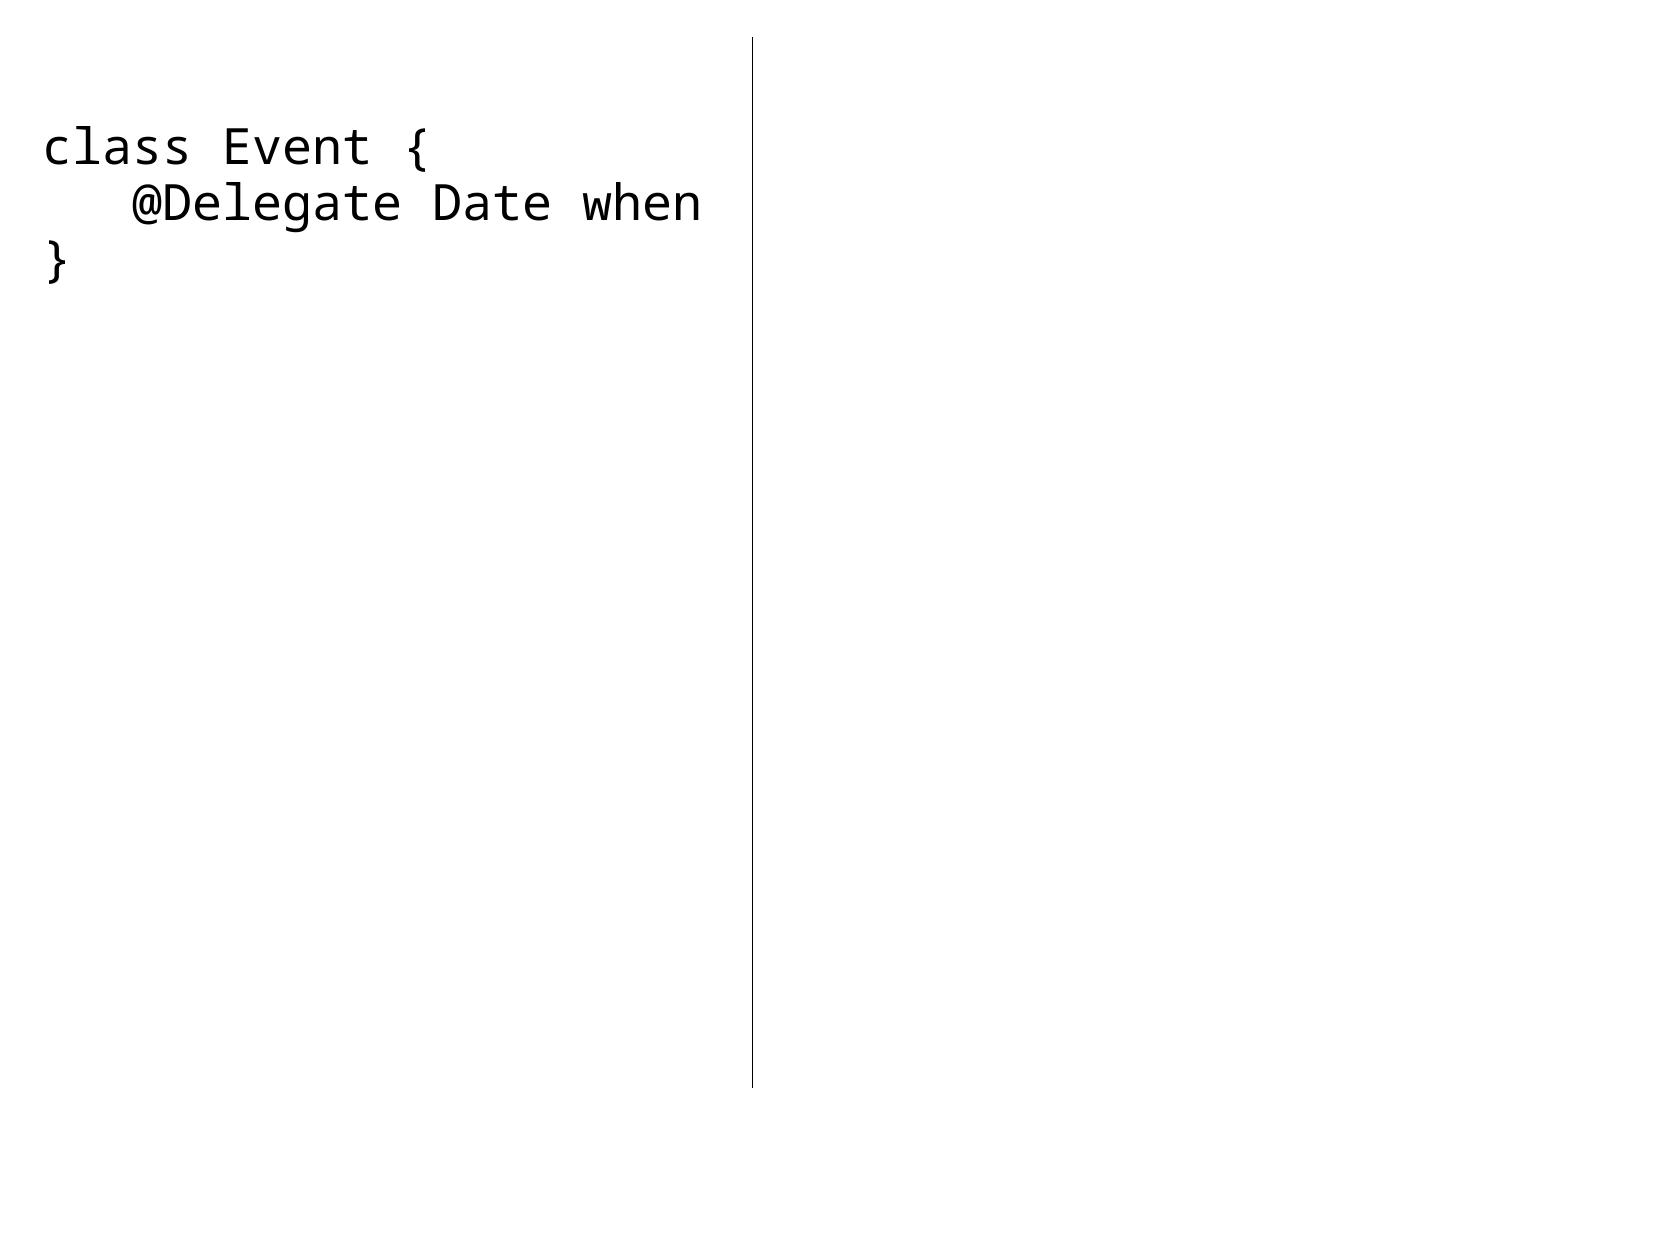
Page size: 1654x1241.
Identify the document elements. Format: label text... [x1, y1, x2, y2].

text_box class Event { @Delegate Date when } [27, 112, 808, 1088]
